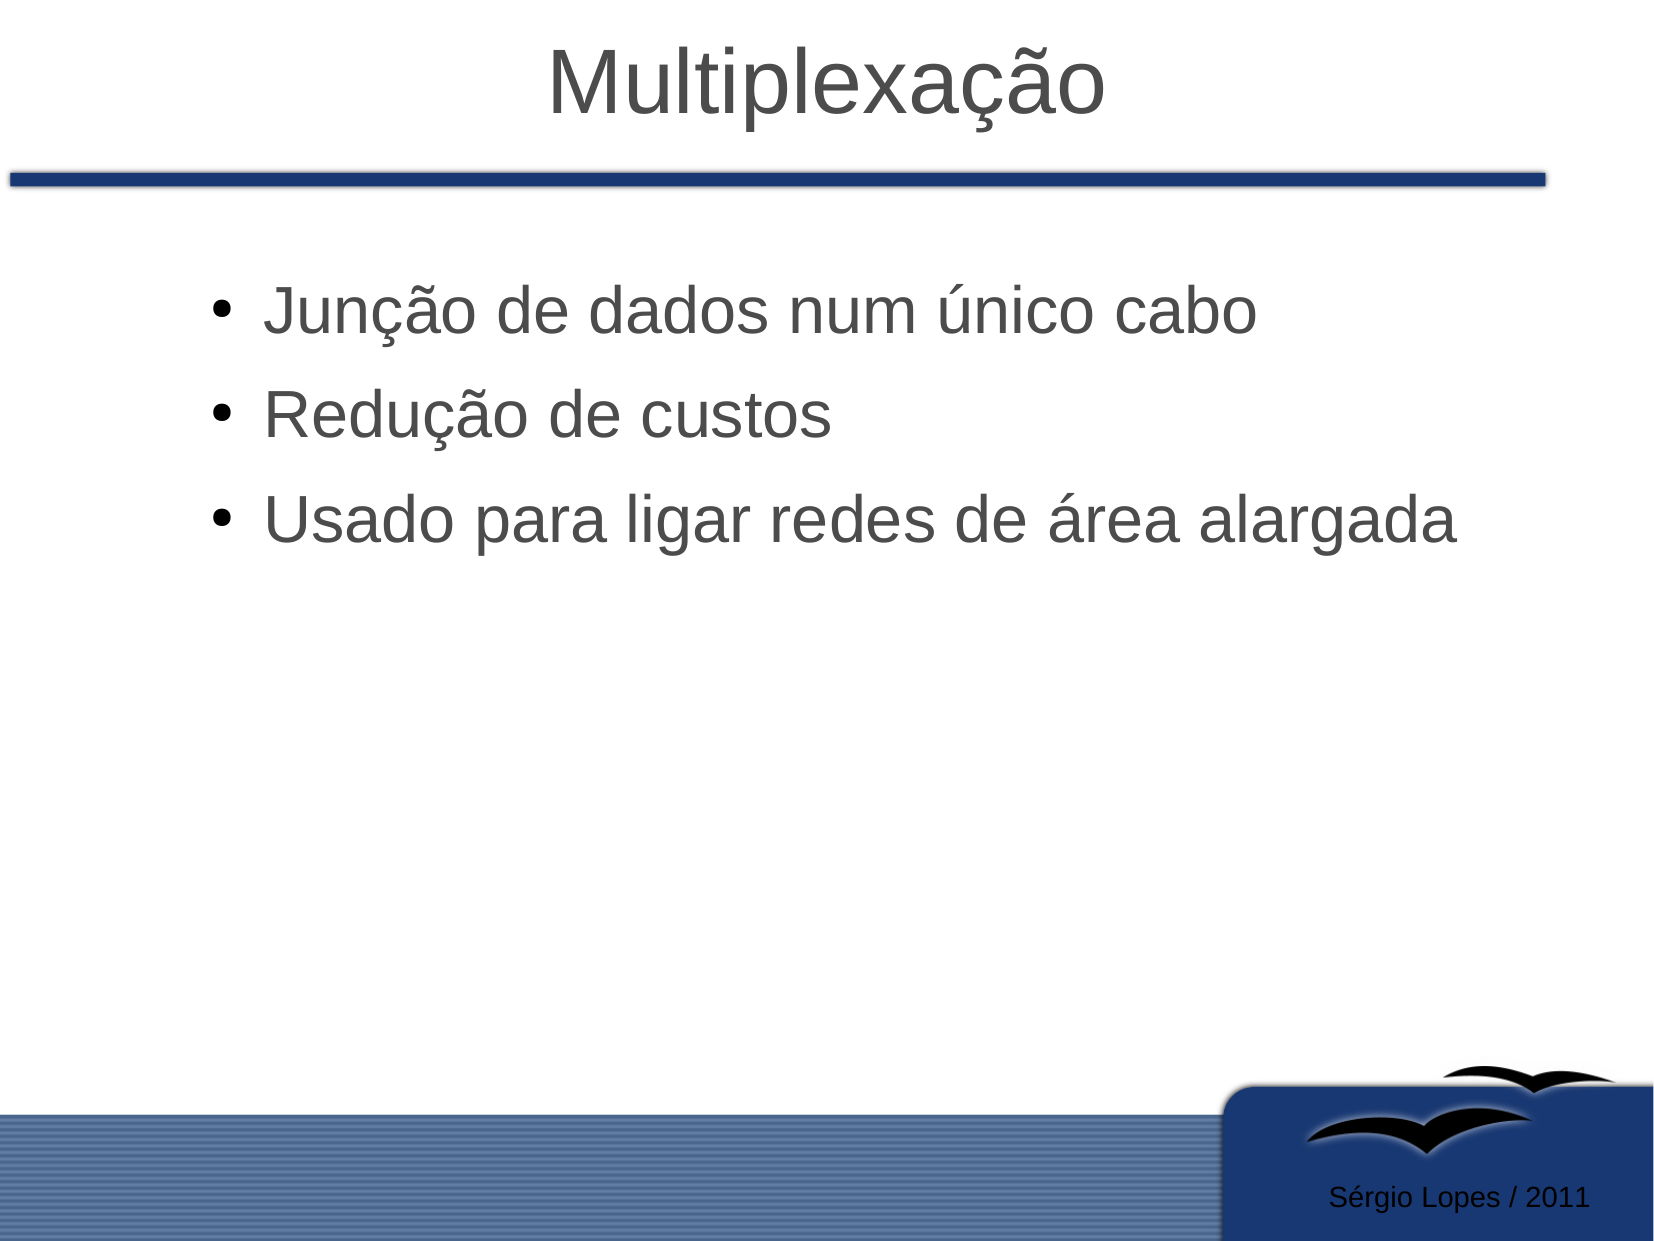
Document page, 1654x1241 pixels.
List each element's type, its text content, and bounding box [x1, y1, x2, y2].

picture [0, 0, 1654, 1241]
title Multiplexação [121, 0, 1534, 164]
list Junção de dados num único cabo Redução de custos Usado para ligar redes de área alargada [121, 273, 1534, 1056]
text_box Sérgio Lopes / 2011 [1328, 1181, 1588, 1214]
